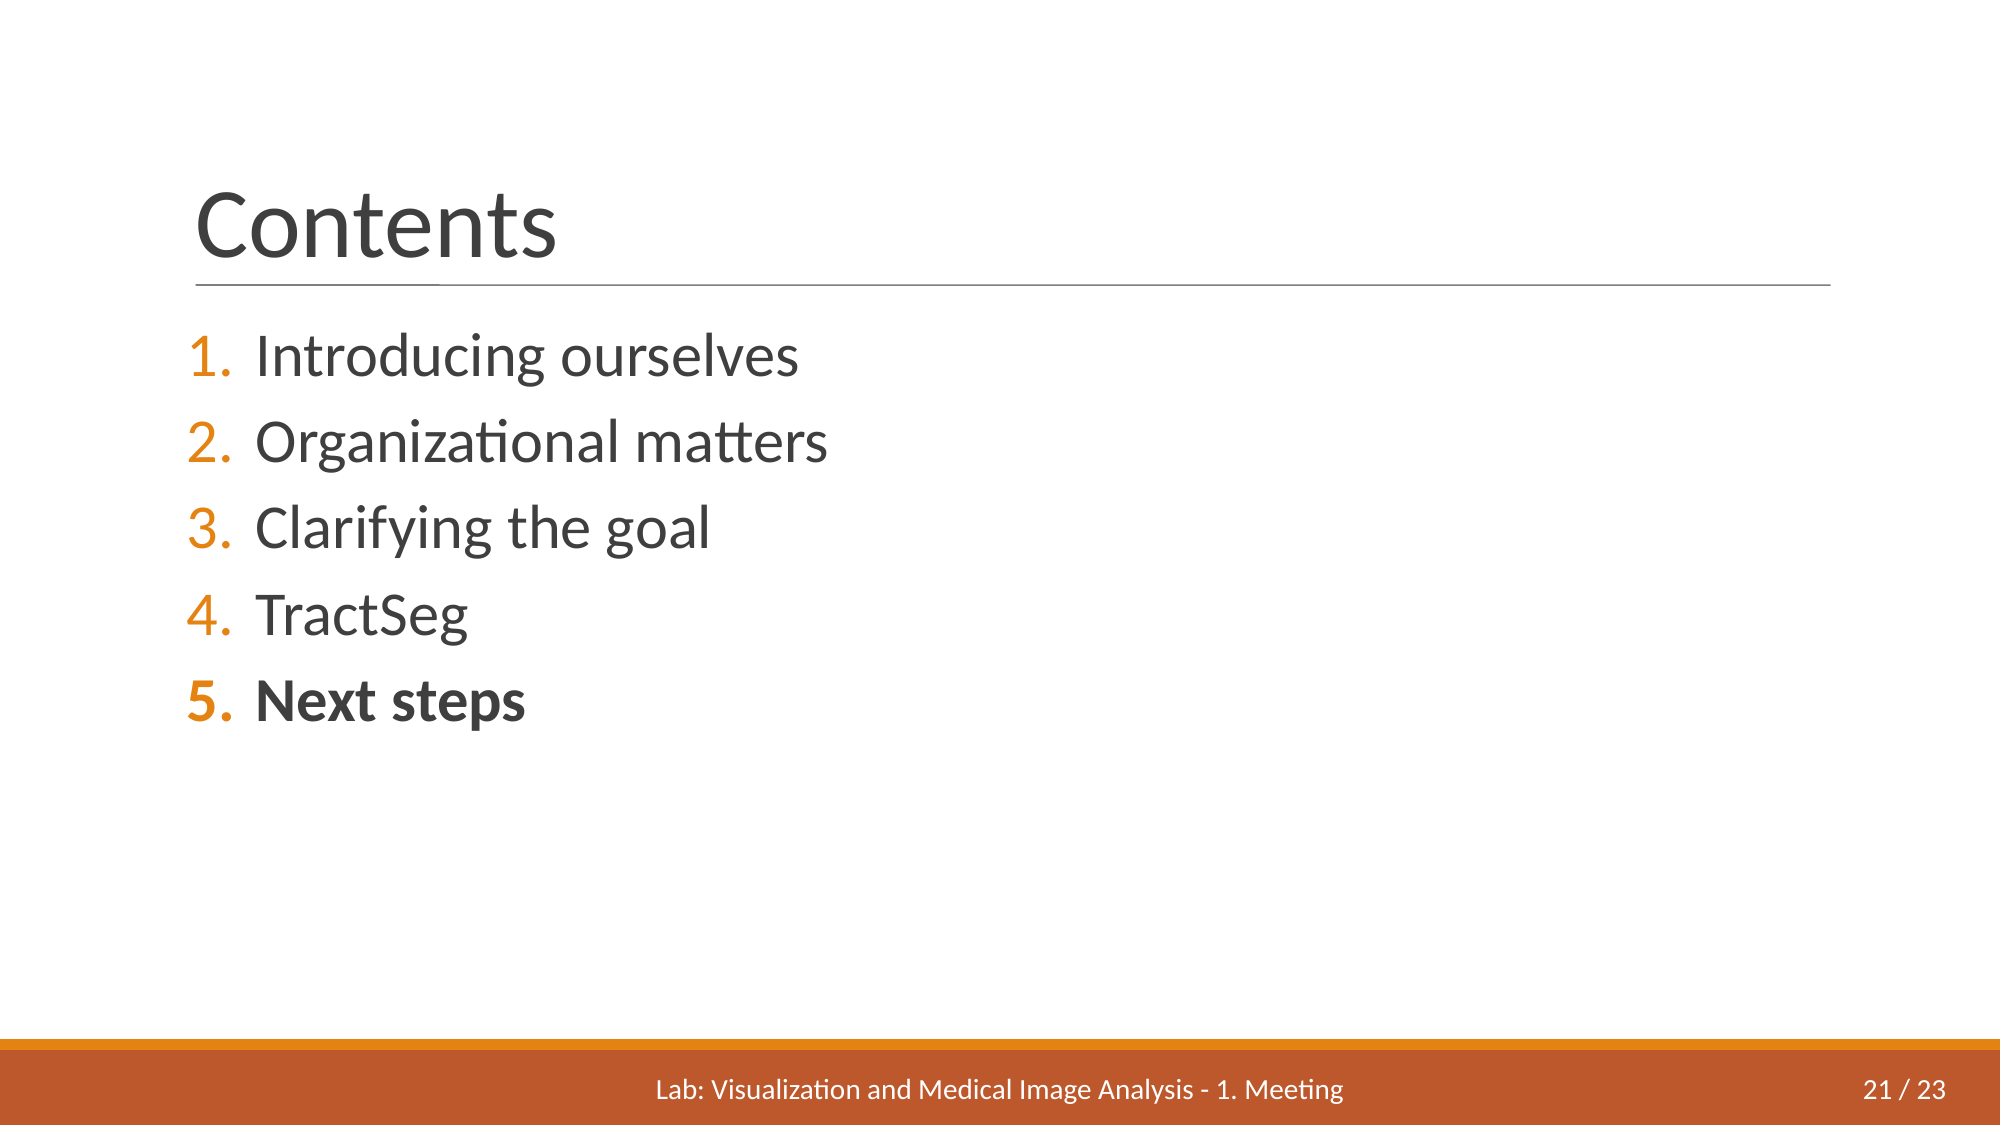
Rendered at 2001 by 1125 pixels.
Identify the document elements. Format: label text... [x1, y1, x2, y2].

slide_number Lab: Visualization and Medical Image Analysis - 1. Meeting [552, 753, 1448, 1125]
list Introducing ourselves Organizational matters Clarifying the goal TractSeg Next steps [180, 302, 1830, 941]
title Contents [180, 47, 1830, 285]
slide_number 1 / 23 [1741, 753, 1962, 1125]
